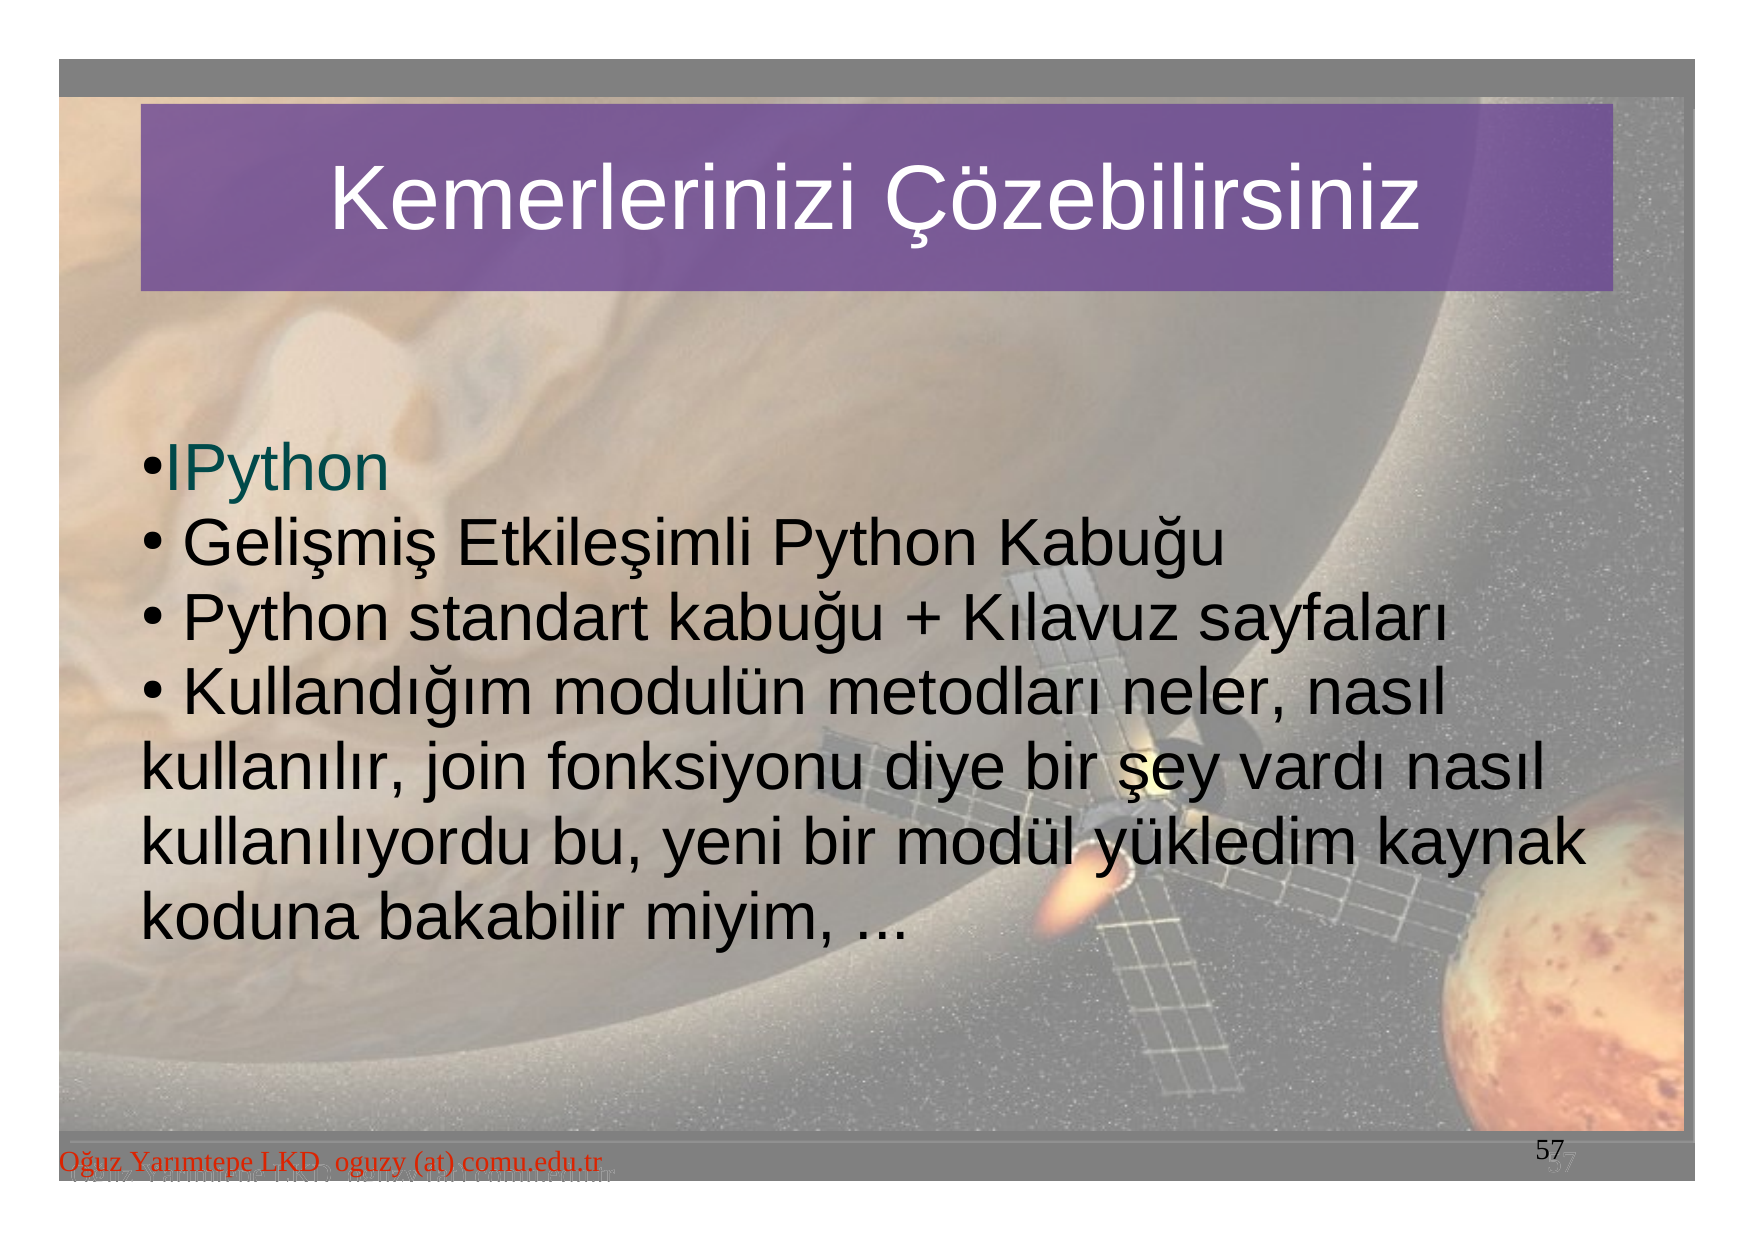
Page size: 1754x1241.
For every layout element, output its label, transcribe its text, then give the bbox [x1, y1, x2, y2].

subtitle IPython Gelişmiş Etkileşimli Python Kabuğu Python standart kabuğu + Kılavuz sayfaları Kullandığım modulün metodları neler, nasıl kullanılır, join fonksiyonu diye bir şey vardı nasıl kullanılıyordu bu, yeni bir modül yükledim kaynak koduna bakabilir miyim, ... [140, 321, 1614, 1063]
title Kemerlerinizi Çözebilirsiniz [140, 103, 1614, 292]
picture [59, 97, 1684, 1131]
